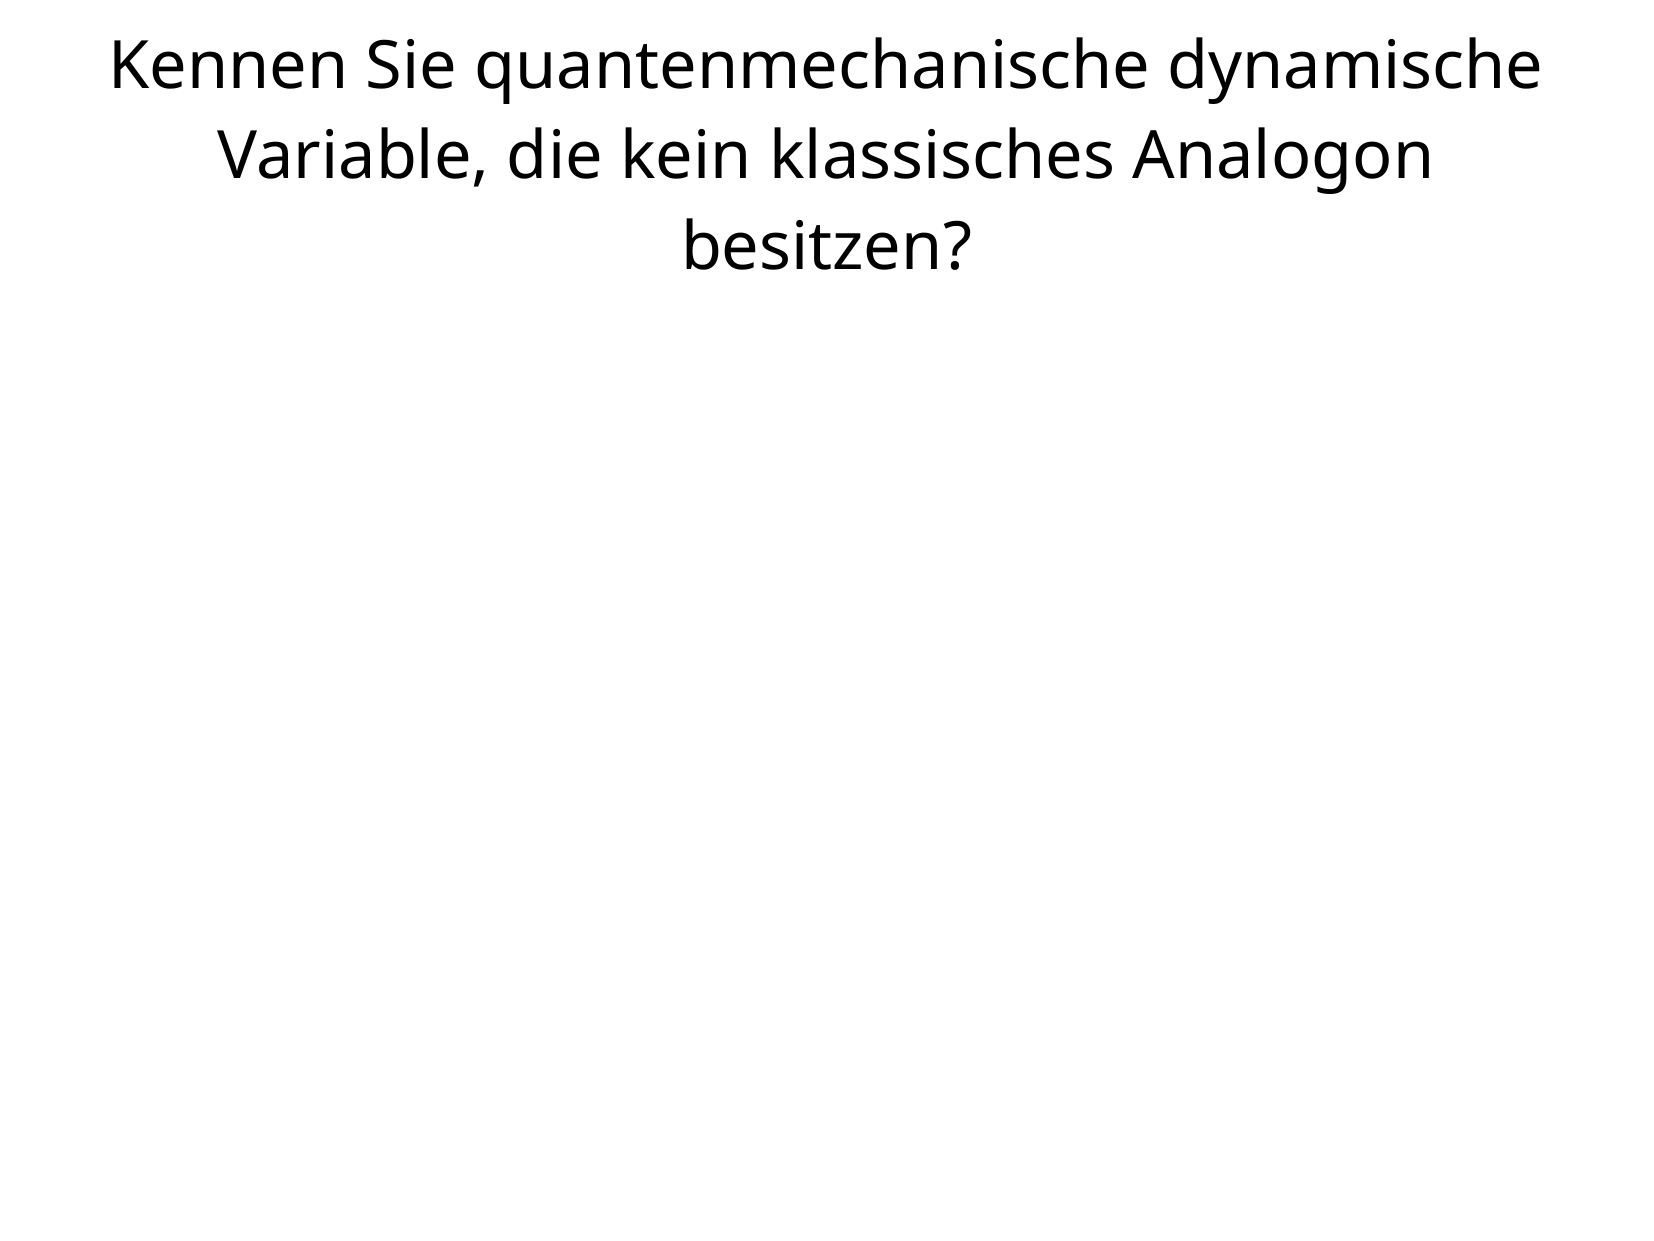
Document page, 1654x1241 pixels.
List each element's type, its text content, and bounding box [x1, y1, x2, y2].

title Kennen Sie quantenmechanische dynamische Variable, die kein klassisches Analogon besitzen? [82, 49, 1571, 257]
